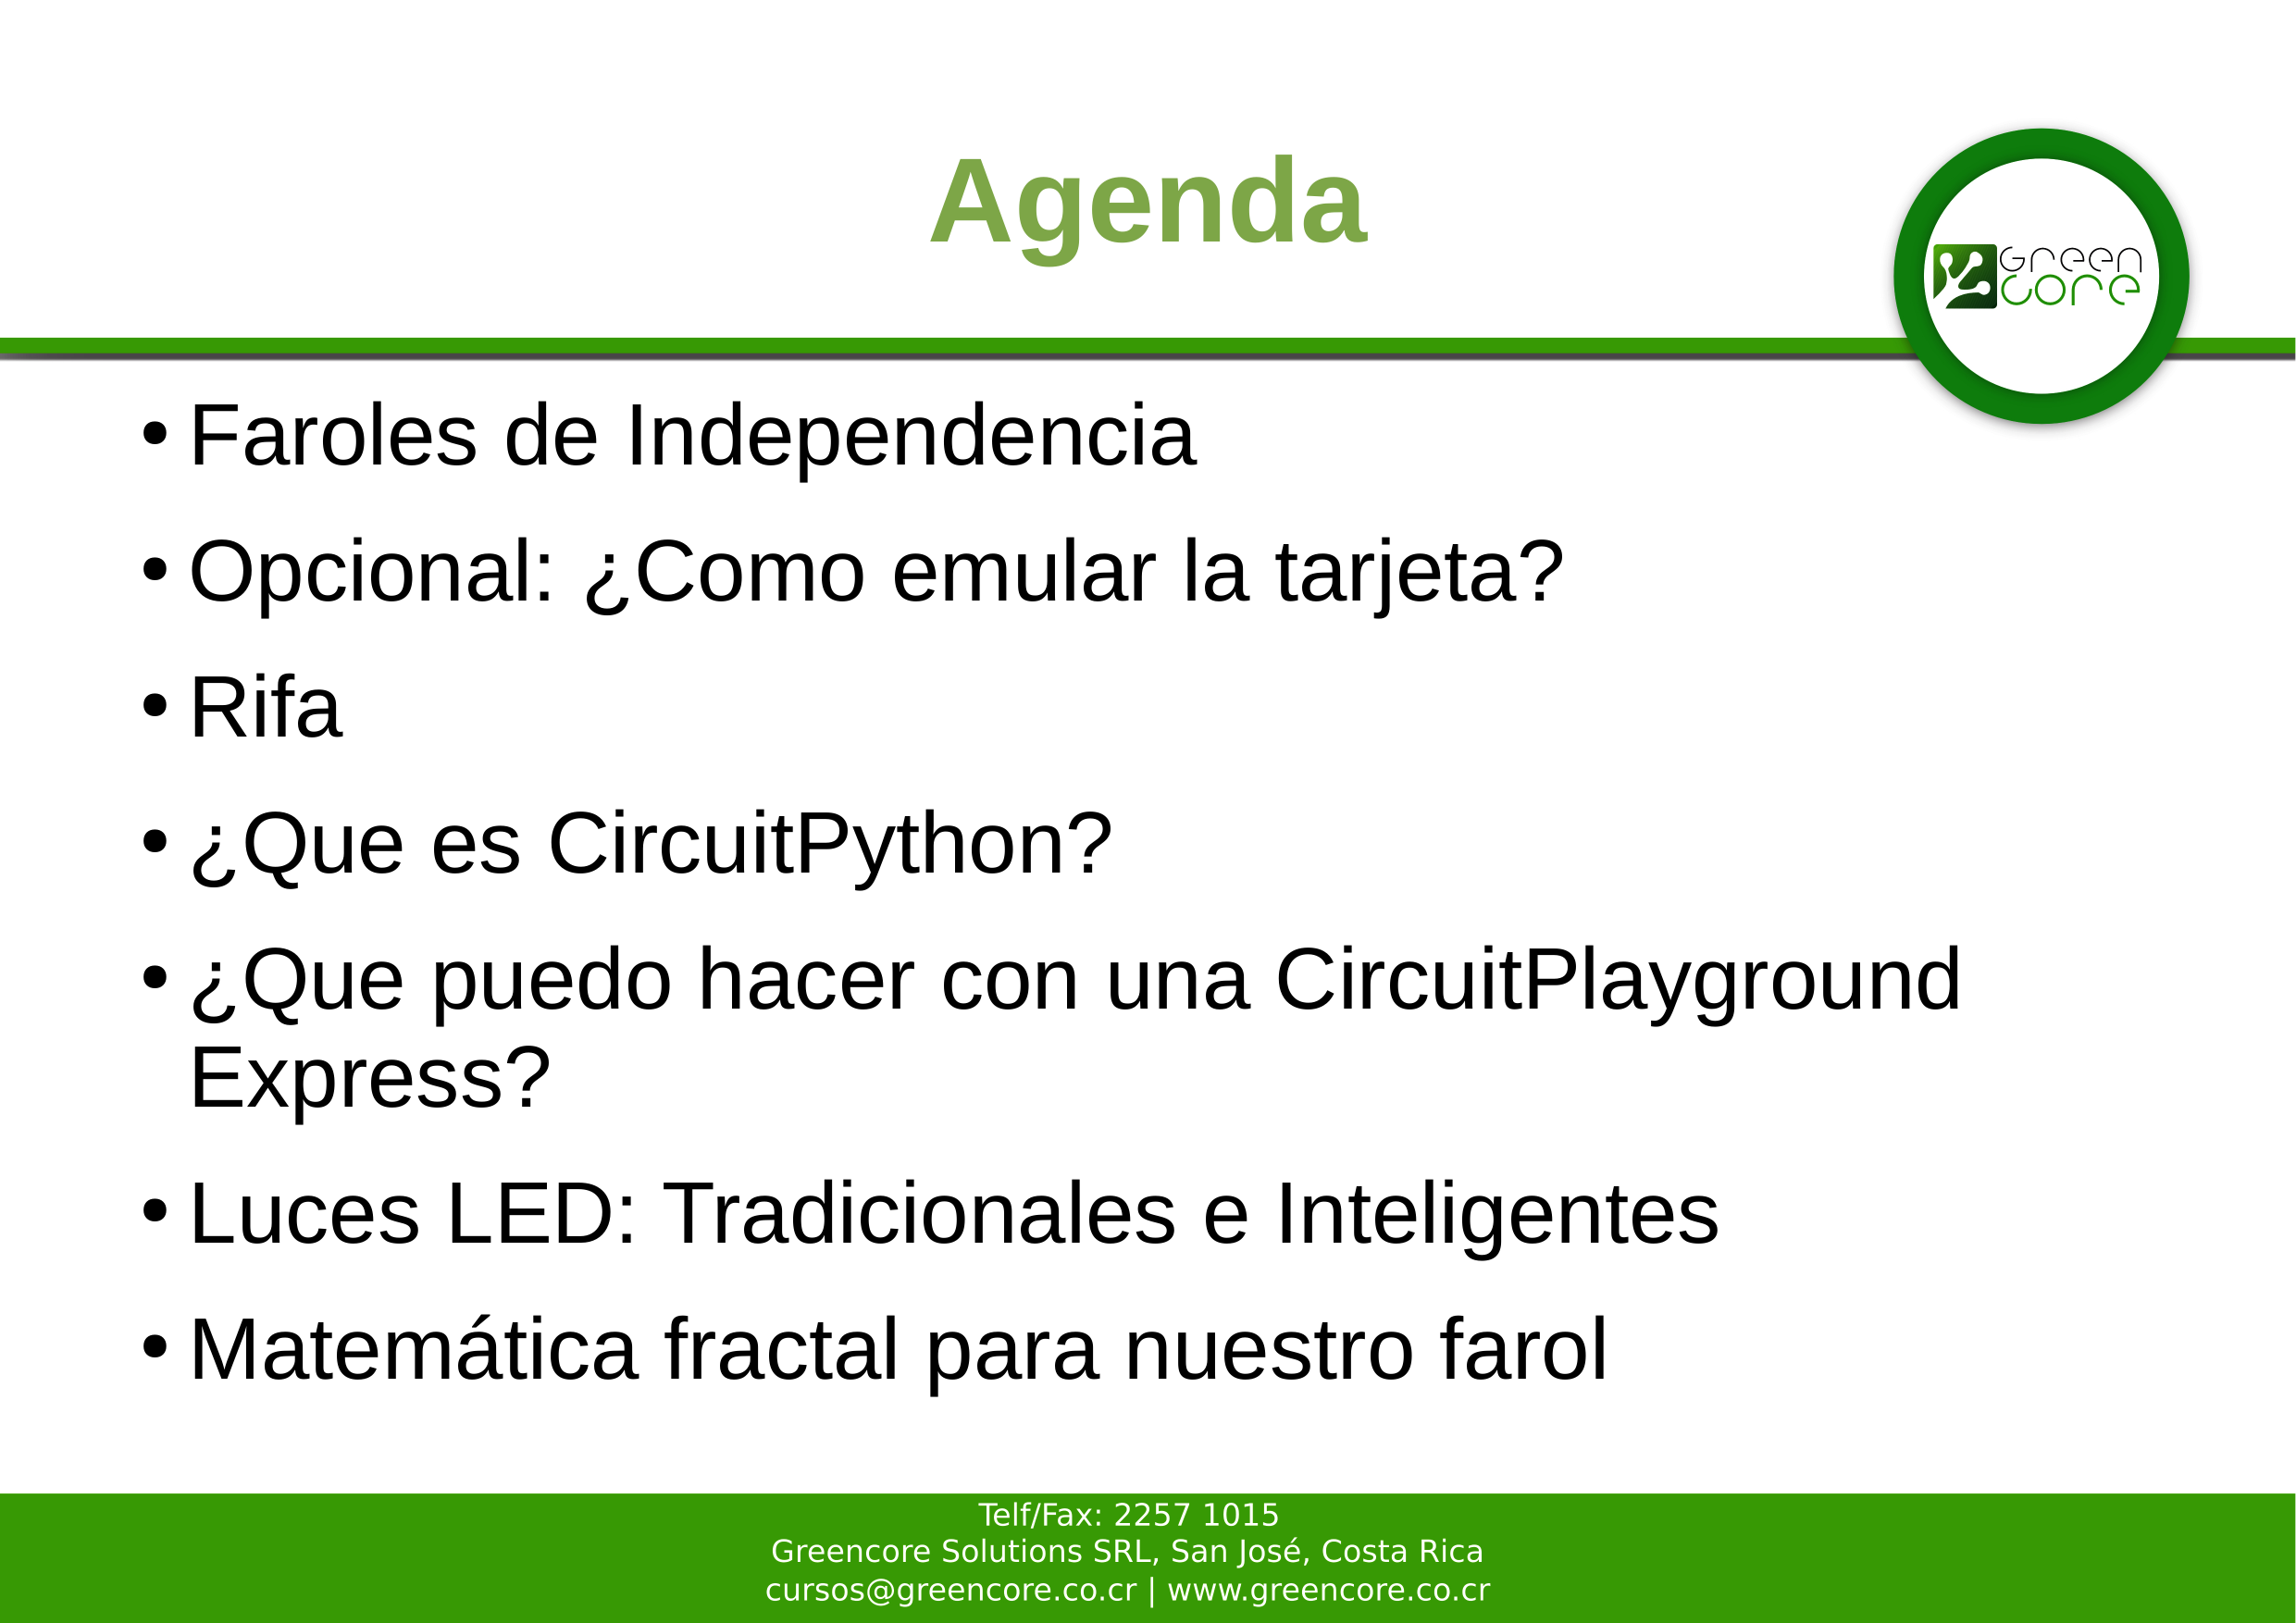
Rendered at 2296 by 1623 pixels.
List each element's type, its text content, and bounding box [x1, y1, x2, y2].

list Faroles de Independencia Opcional: ¿Como emular la tarjeta? Rifa ¿Que es CircuitPython? ¿Que puedo hacer con una CircuitPlayground Express? Luces LED: Tradicionales e Inteligentes Matemática fractal para nuestro farol [122, 386, 2190, 1623]
title Agenda [115, 64, 2181, 336]
picture [0, 0, 2296, 1623]
